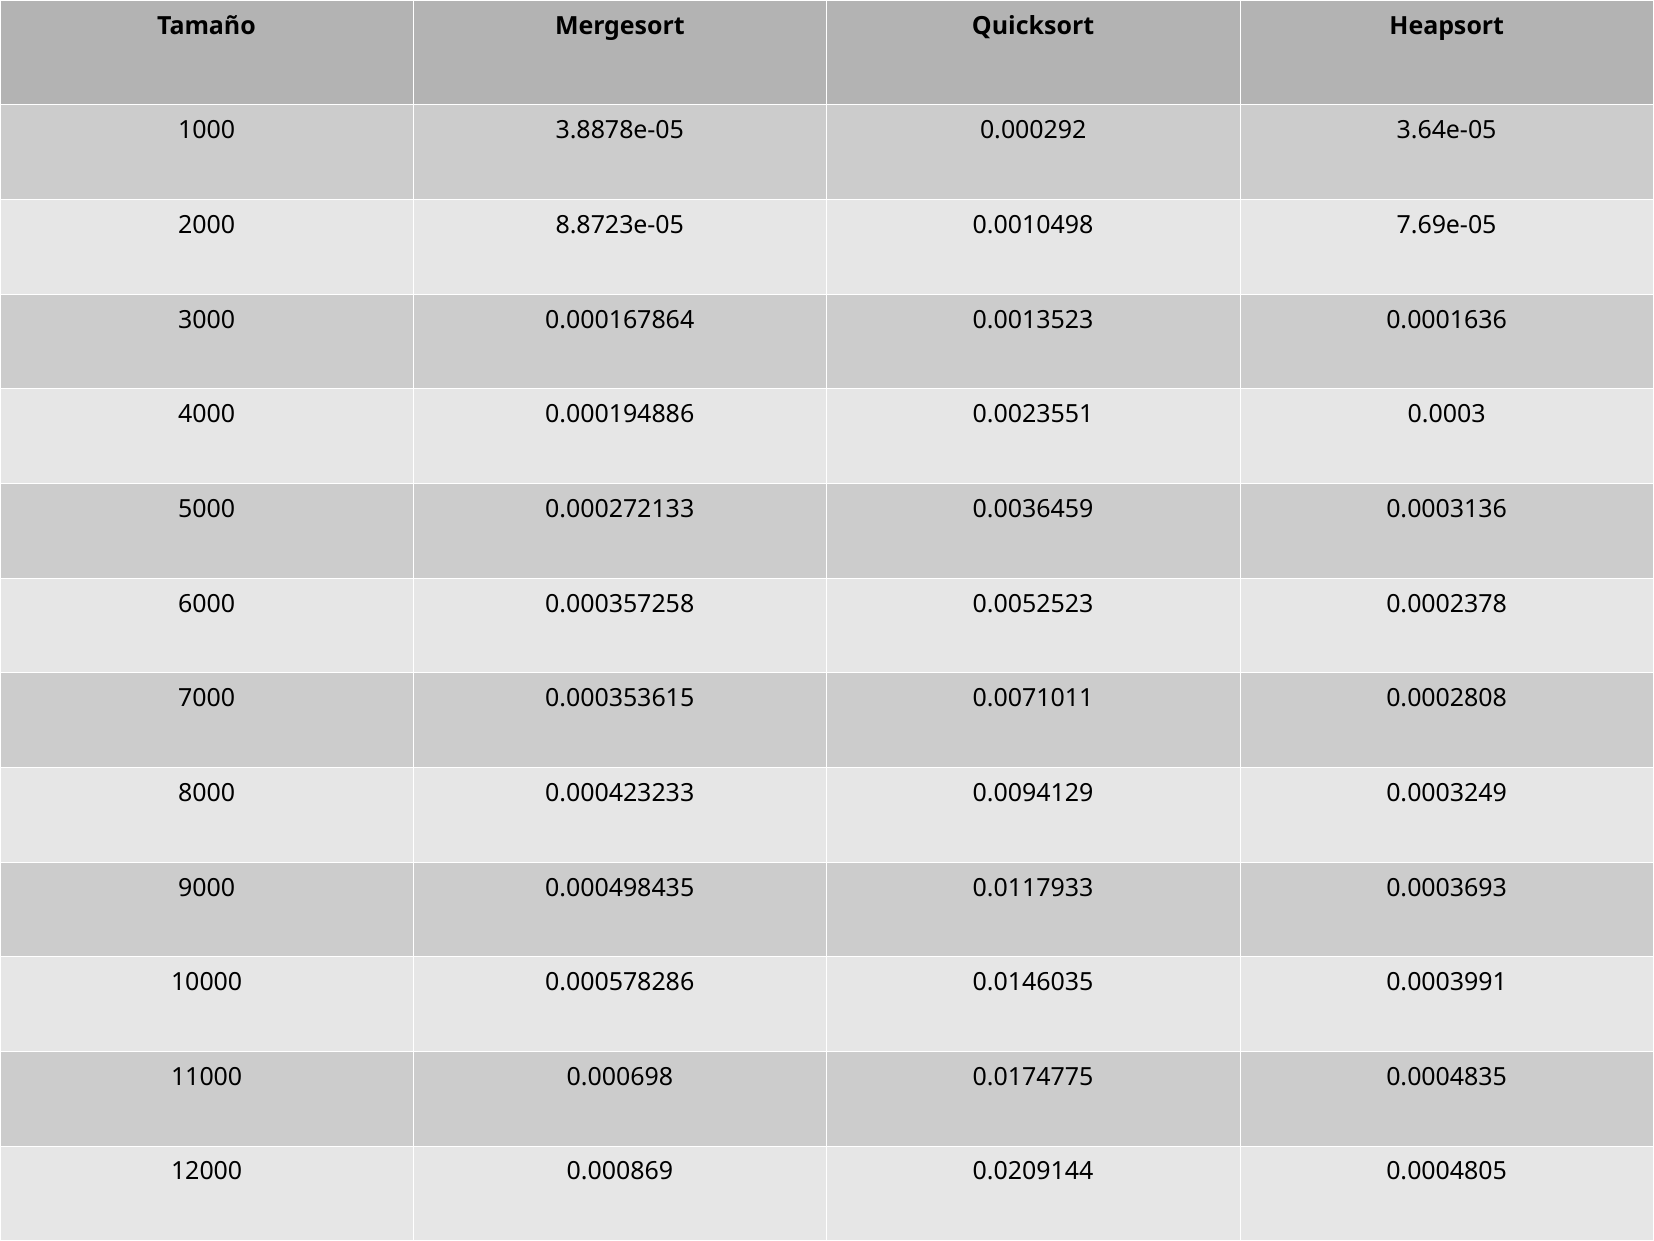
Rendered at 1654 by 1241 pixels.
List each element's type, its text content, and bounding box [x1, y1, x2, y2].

table_cell 0.0003 [1241, 389, 1653, 483]
table_cell 0.000698 [414, 1052, 826, 1146]
table_cell 0.000869 [414, 1147, 826, 1240]
table_cell 0.0146035 [827, 957, 1240, 1051]
table_cell 0.0036459 [827, 484, 1240, 578]
table_cell 0.000353615 [414, 673, 826, 767]
table_cell 0.0209144 [827, 1147, 1240, 1240]
table_cell 10000 [1, 957, 413, 1051]
table_cell 0.000292 [827, 105, 1240, 199]
table_cell 6000 [1, 579, 413, 672]
table_cell 1000 [1, 105, 413, 199]
table_cell 0.0071011 [827, 673, 1240, 767]
table_cell 8.8723e-05 [414, 200, 826, 294]
table_cell 0.0117933 [827, 863, 1240, 956]
table_cell 11000 [1, 1052, 413, 1146]
table_cell 0.0052523 [827, 579, 1240, 672]
table_cell 0.000498435 [414, 863, 826, 956]
table_cell 9000 [1, 863, 413, 956]
table_header Mergesort [414, 1, 826, 104]
table_cell 7000 [1, 673, 413, 767]
table_cell 0.0013523 [827, 295, 1240, 388]
table_cell 0.0023551 [827, 389, 1240, 483]
table_cell 2000 [1, 200, 413, 294]
table_cell 0.0001636 [1241, 295, 1653, 388]
table_cell 3000 [1, 295, 413, 388]
table_cell 0.0002808 [1241, 673, 1653, 767]
table_cell 0.000167864 [414, 295, 826, 388]
table_cell 0.0094129 [827, 768, 1240, 862]
table_cell 4000 [1, 389, 413, 483]
table_cell 0.000578286 [414, 957, 826, 1051]
table_header Tamaño [1, 1, 413, 104]
table_cell 8000 [1, 768, 413, 862]
table_cell 0.000272133 [414, 484, 826, 578]
table_cell 0.0003249 [1241, 768, 1653, 862]
table_cell 0.0174775 [827, 1052, 1240, 1146]
table_cell 0.0004835 [1241, 1052, 1653, 1146]
table_cell 0.000357258 [414, 579, 826, 672]
table_header Heapsort [1241, 1, 1653, 104]
table_cell 0.000423233 [414, 768, 826, 862]
table_cell 12000 [1, 1147, 413, 1240]
table_cell 5000 [1, 484, 413, 578]
table_cell 0.0004805 [1241, 1147, 1653, 1240]
table_cell 0.0003136 [1241, 484, 1653, 578]
table_cell 3.8878e-05 [414, 105, 826, 199]
table_cell 3.64e-05 [1241, 105, 1653, 199]
table_cell 0.0010498 [827, 200, 1240, 294]
table_cell 0.000194886 [414, 389, 826, 483]
table_cell 0.0003693 [1241, 863, 1653, 956]
table_cell 7.69e-05 [1241, 200, 1653, 294]
table_cell 0.0003991 [1241, 957, 1653, 1051]
table_cell 0.0002378 [1241, 579, 1653, 672]
table_header Quicksort [827, 1, 1240, 104]
